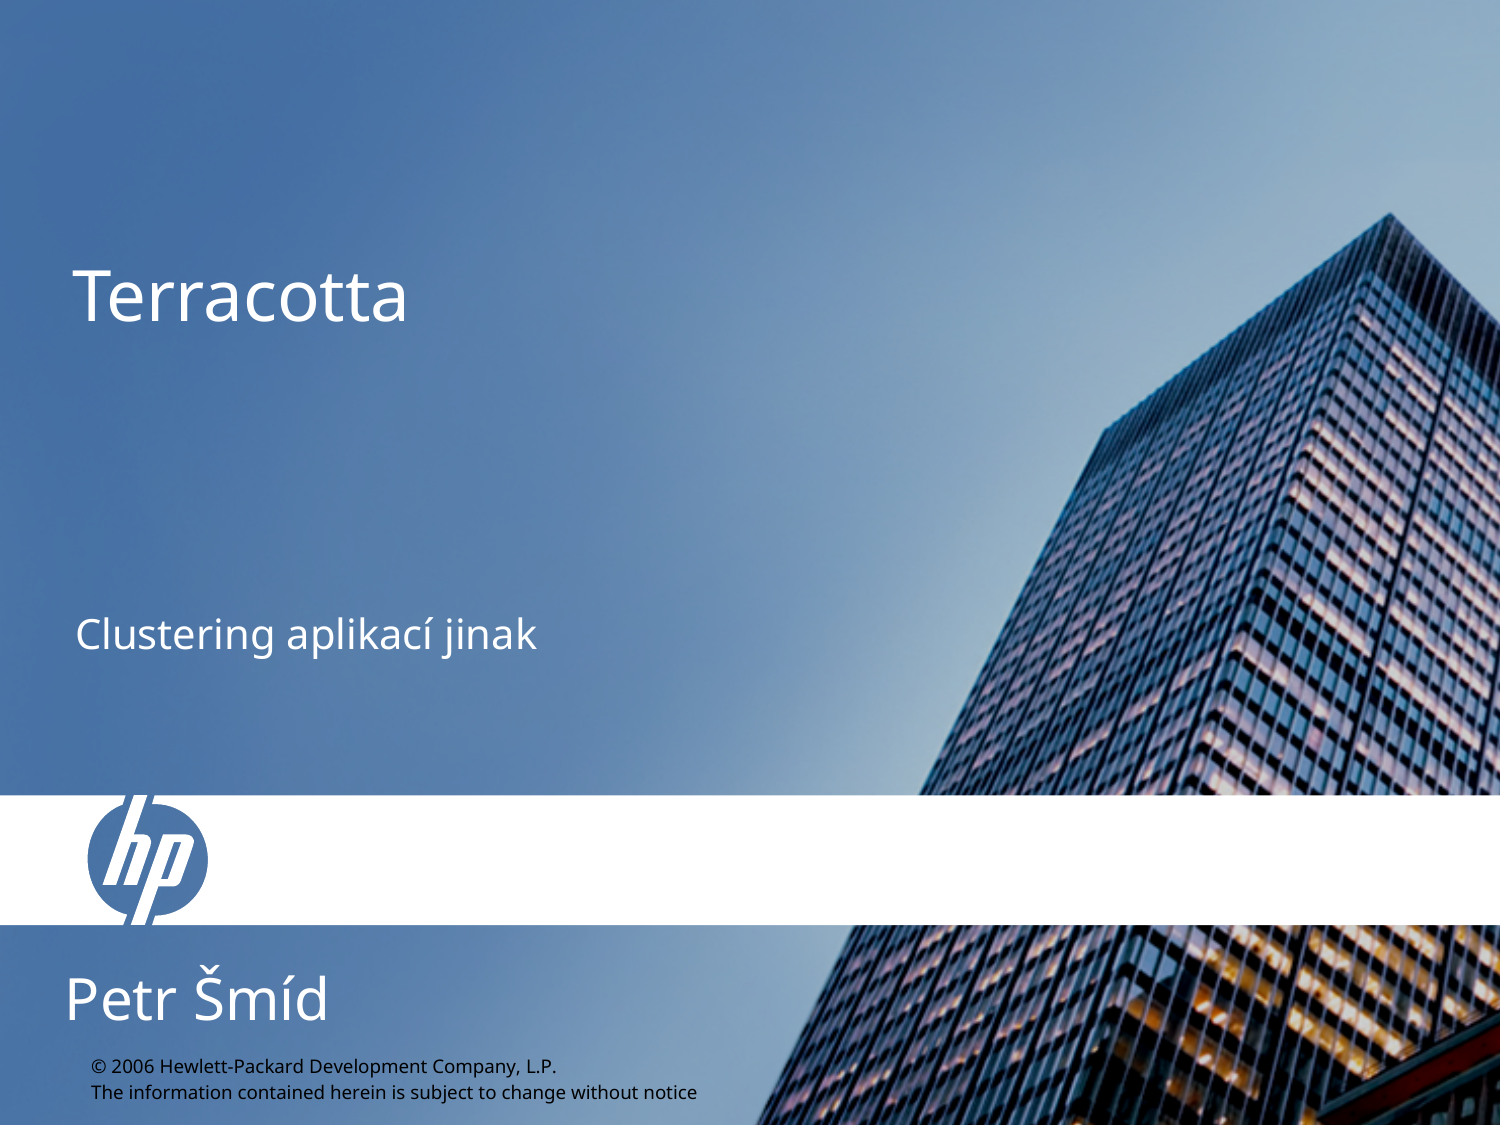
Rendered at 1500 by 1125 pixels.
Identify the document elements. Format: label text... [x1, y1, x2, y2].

picture [0, 0, 1500, 795]
title Terracotta [72, 52, 819, 540]
title Petr Šmíd [64, 904, 1418, 1093]
subtitle Clustering aplikací jinak [75, 270, 1425, 999]
picture [0, 926, 1500, 1125]
